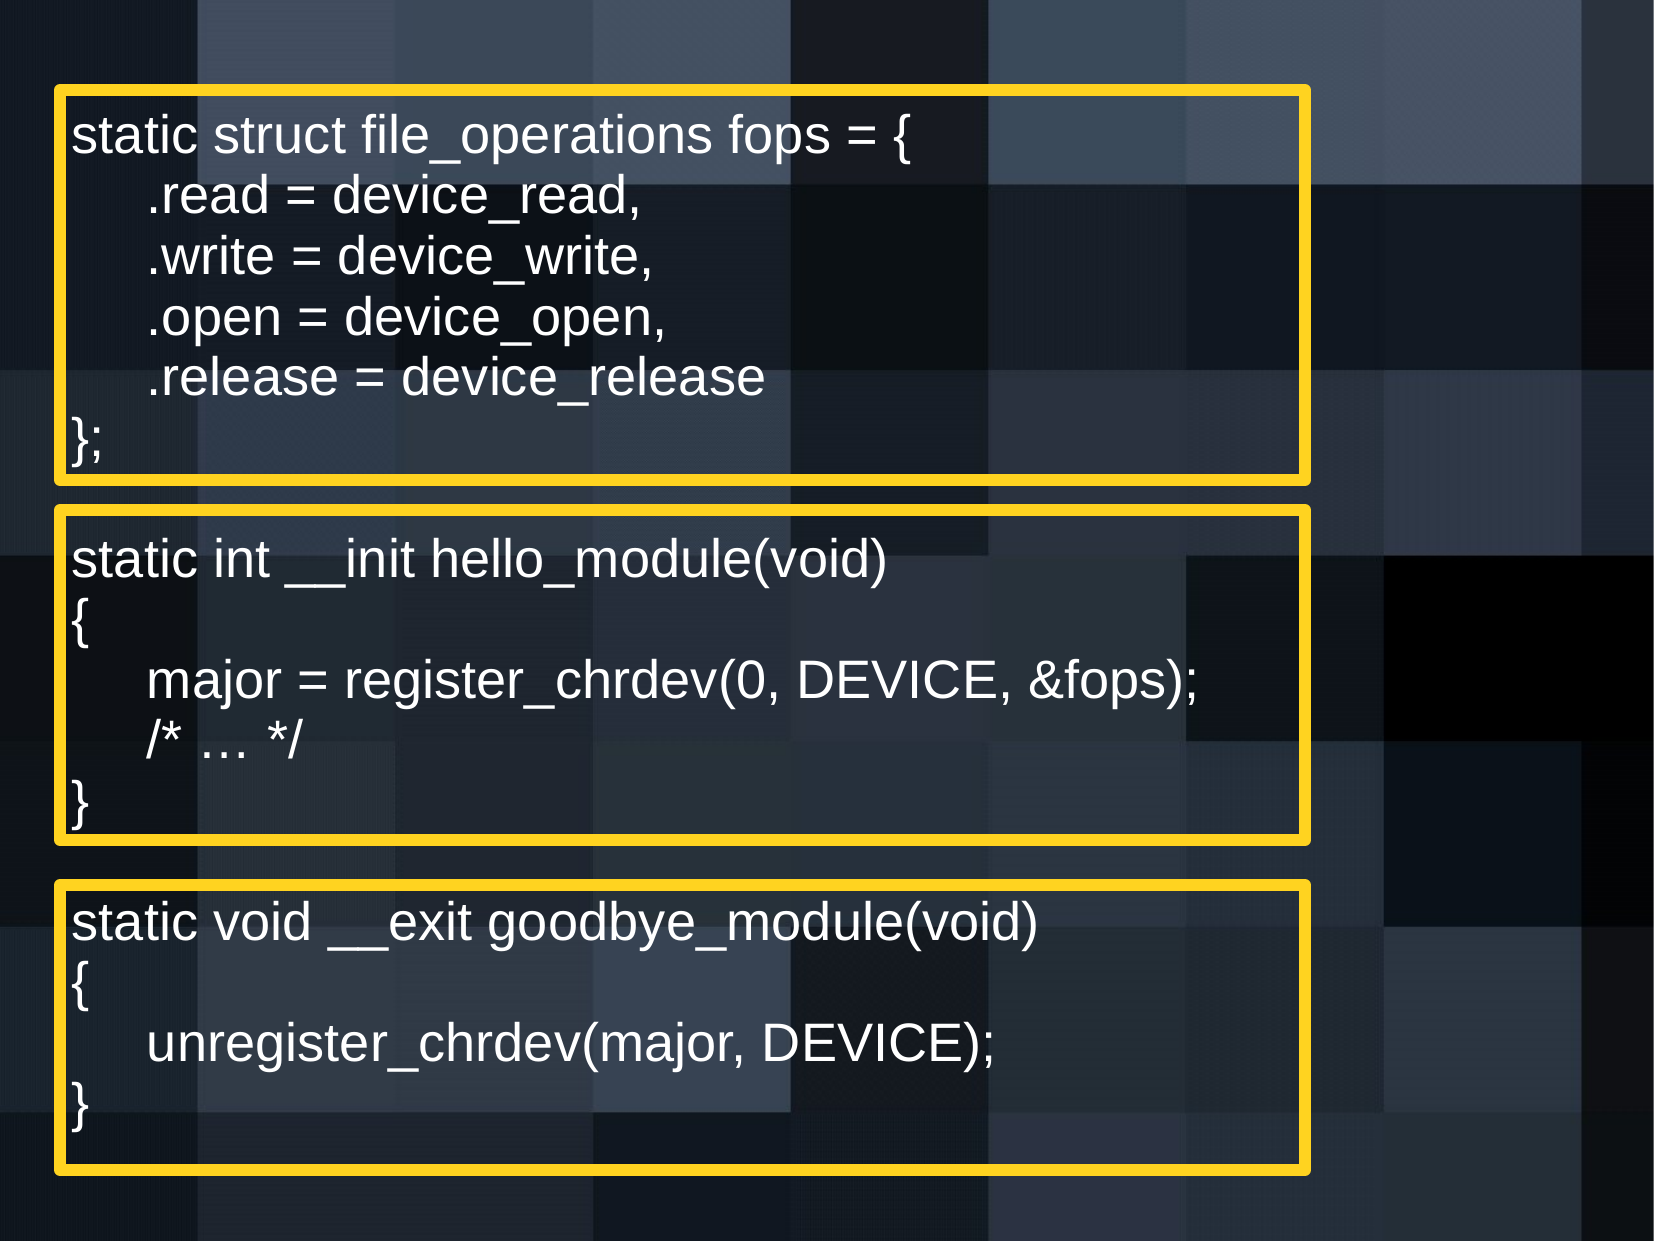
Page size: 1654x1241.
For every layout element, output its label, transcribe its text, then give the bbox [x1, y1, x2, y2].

subtitle static struct file_operations fops = { .read = device_read, .write = device_write, .open = device_open, .release = device_release }; static int __init hello_module(void) { major = register_chrdev(0, DEVICE, &fops); /* … */ } static void __exit goodbye_module(void) { unregister_chrdev(major, DEVICE); } [71, 102, 1561, 1136]
picture [0, 0, 1654, 1241]
subtitle static struct file_operations fops = { .read = device_read, .write = device_write, .open = device_open, .release = device_release }; static int __init hello_module(void) { major = register_chrdev(0, DEVICE, &fops); /* … */ } static void __exit goodbye_module(void) { unregister_chrdev(major, DEVICE); } [71, 891, 1299, 1136]
subtitle static struct file_operations fops = { .read = device_read, .write = device_write, .open = device_open, .release = device_release }; static int __init hello_module(void) { major = register_chrdev(0, DEVICE, &fops); /* … */ } static void __exit goodbye_module(void) { unregister_chrdev(major, DEVICE); } [71, 516, 1299, 834]
subtitle static struct file_operations fops = { .read = device_read, .write = device_write, .open = device_open, .release = device_release }; static int __init hello_module(void) { major = register_chrdev(0, DEVICE, &fops); /* … */ } static void __exit goodbye_module(void) { unregister_chrdev(major, DEVICE); } [71, 102, 1299, 474]
